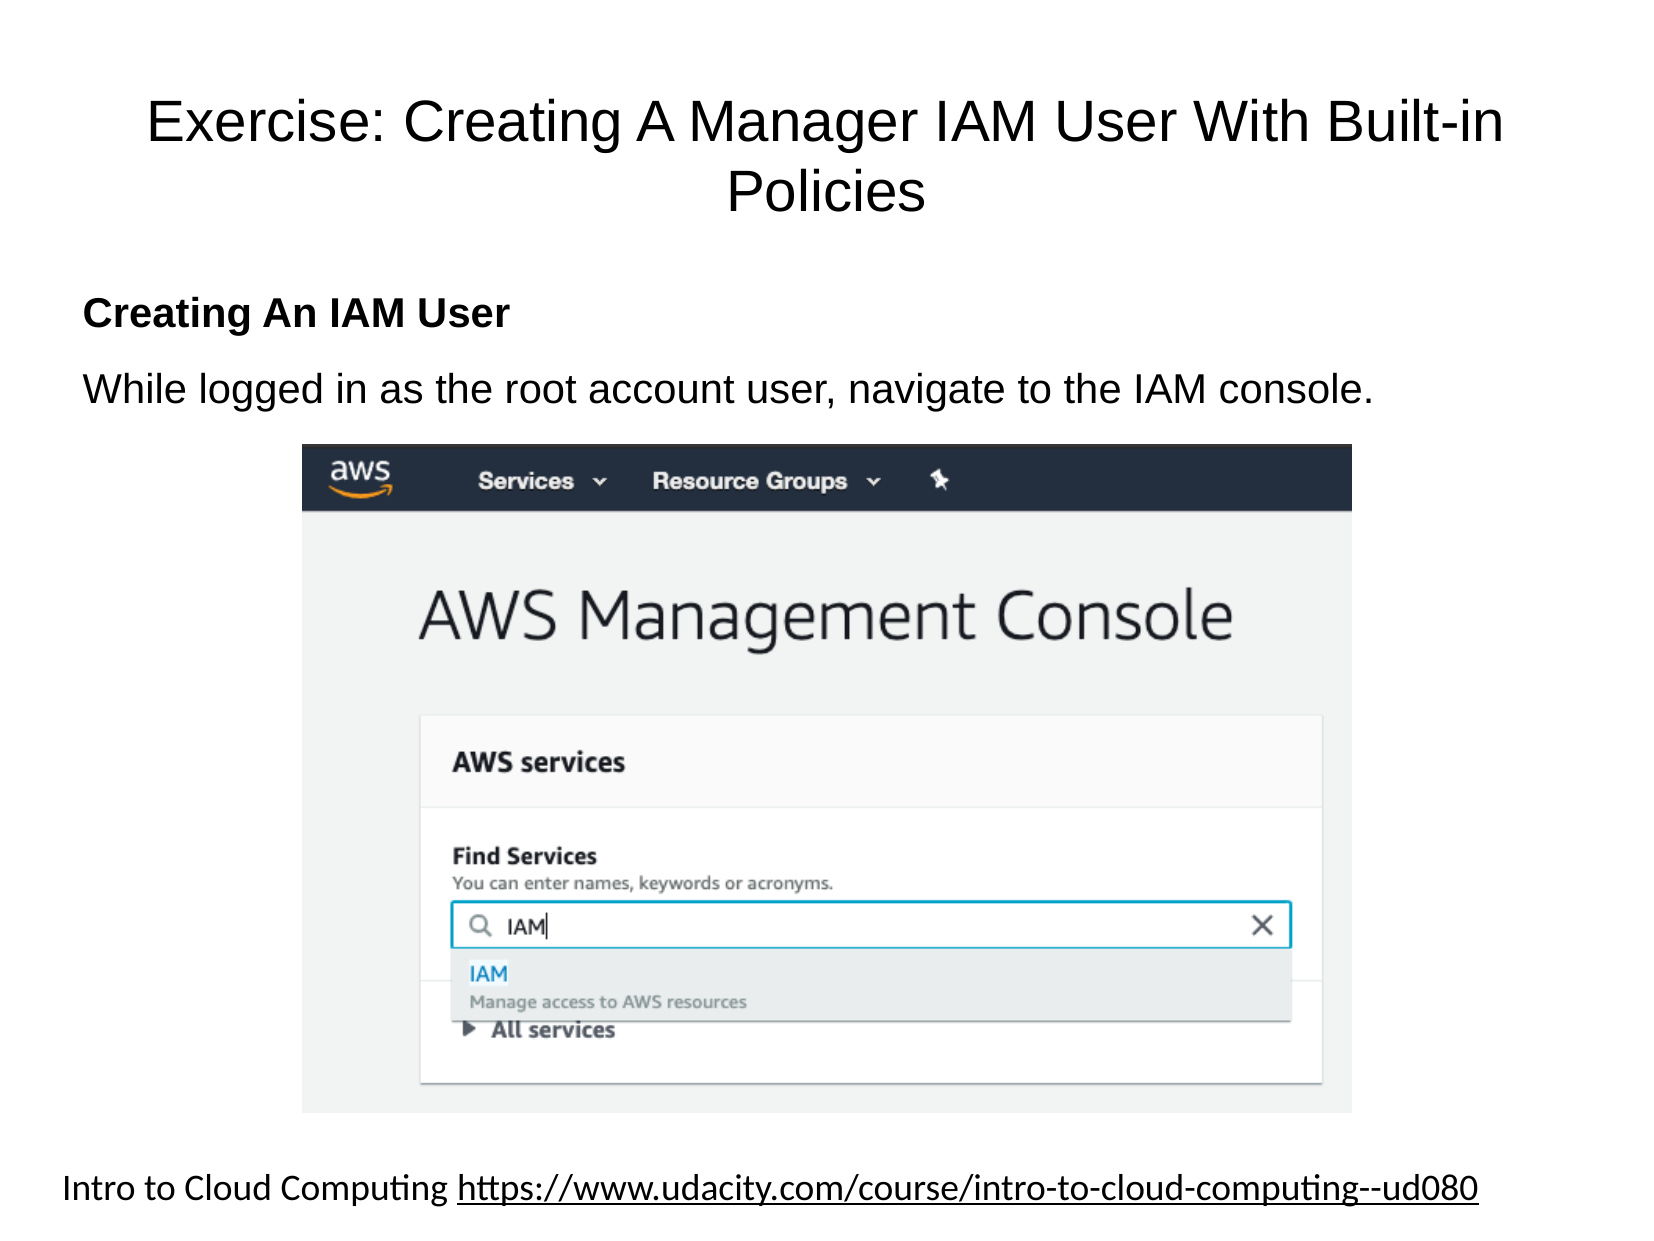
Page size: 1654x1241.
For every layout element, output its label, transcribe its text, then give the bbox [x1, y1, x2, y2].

list Creating An IAM User While logged in as the root account user, navigate to the IAM console. [82, 290, 1571, 430]
picture [302, 444, 1352, 1113]
title Exercise: Creating A Manager IAM User With Built-in Policies [82, 49, 1571, 257]
text_box Intro to Cloud Computing https://www.udacity.com/course/intro-to-cloud-computing--ud080 [47, 1164, 1620, 1241]
